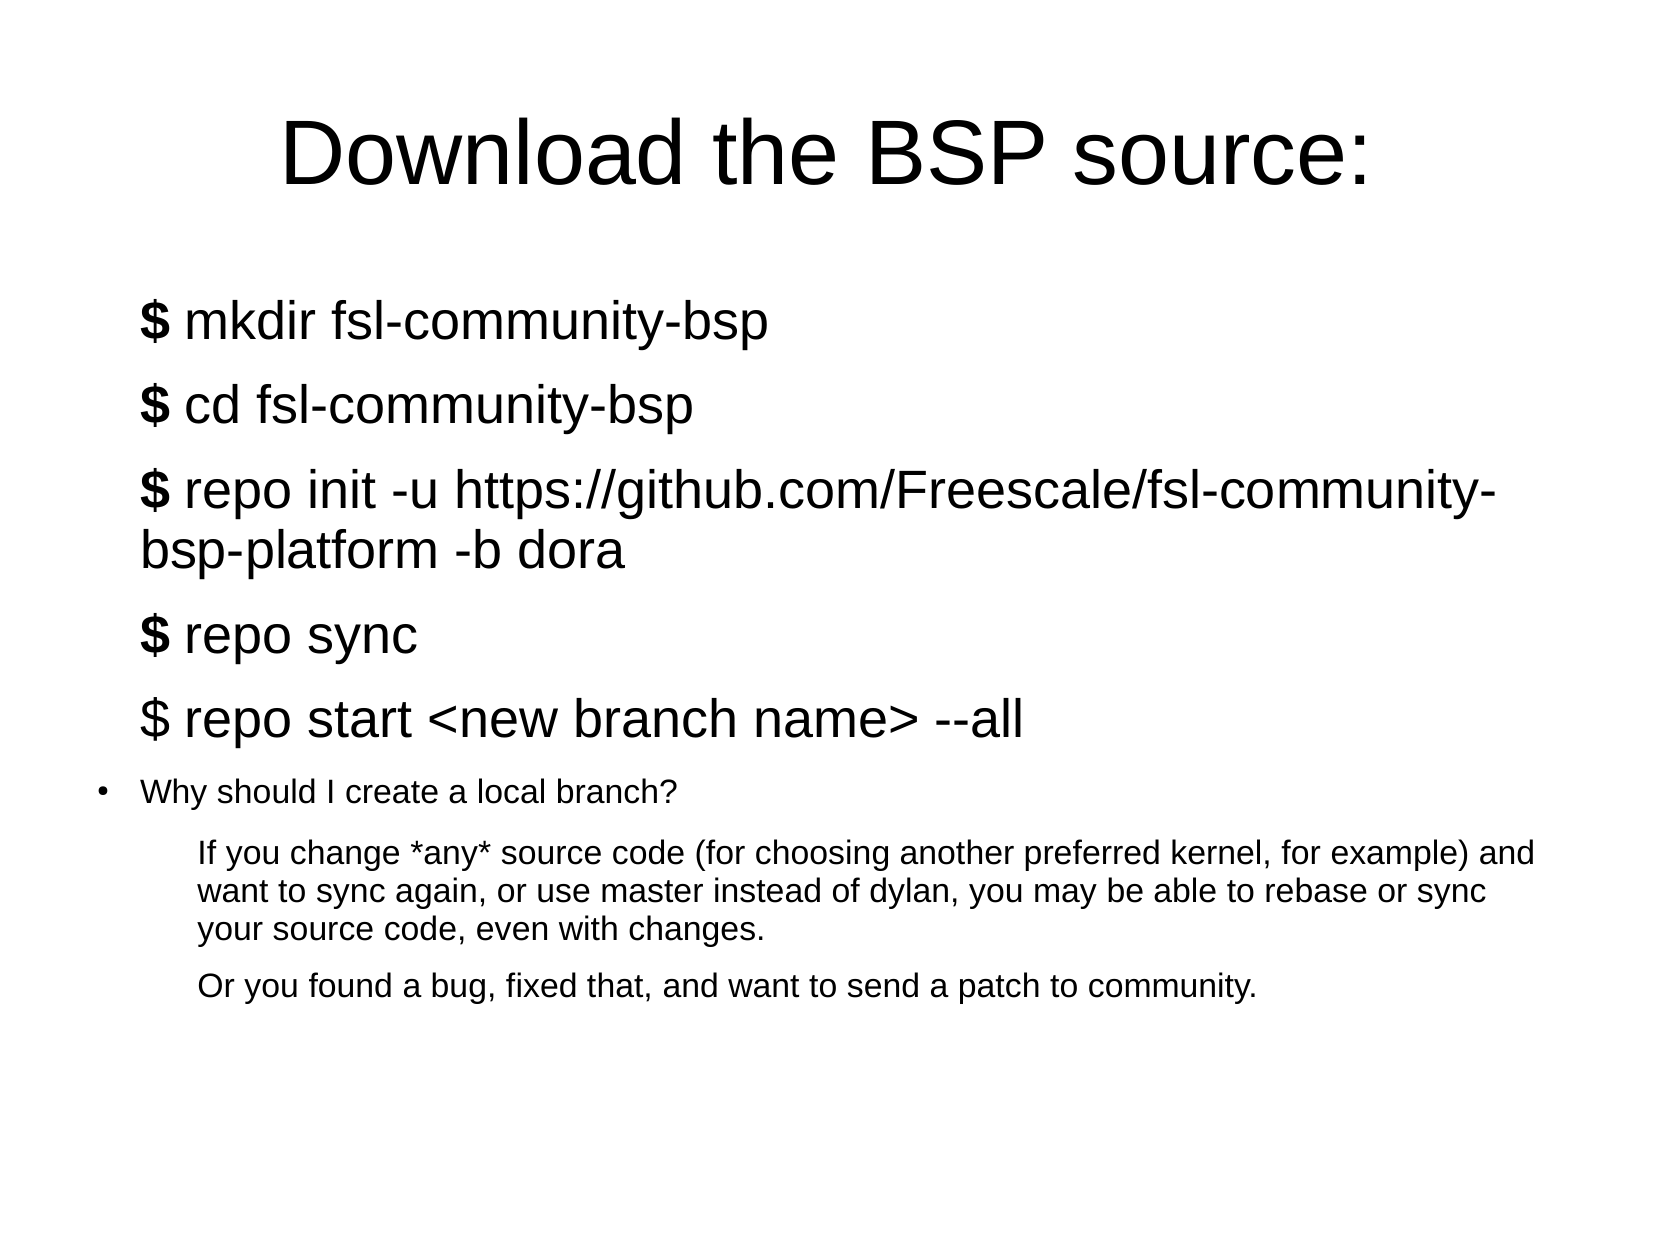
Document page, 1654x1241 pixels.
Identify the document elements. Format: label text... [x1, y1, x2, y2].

title Download the BSP source: [82, 49, 1571, 257]
list $ mkdir fsl-community-bsp $ cd fsl-community-bsp $ repo init -u https://github.com/Freescale/fsl-community-bsp-platform -b dora $ repo sync $ repo start <new branch name> --all Why should I create a local branch? If you change *any* source code (for choosing another preferred kernel, for example) and want to sync again, or use master instead of dylan, you may be able to rebase or sync your source code, even with changes. Or you found a bug, fixed that, and want to send a patch to community. [82, 290, 1538, 1010]
